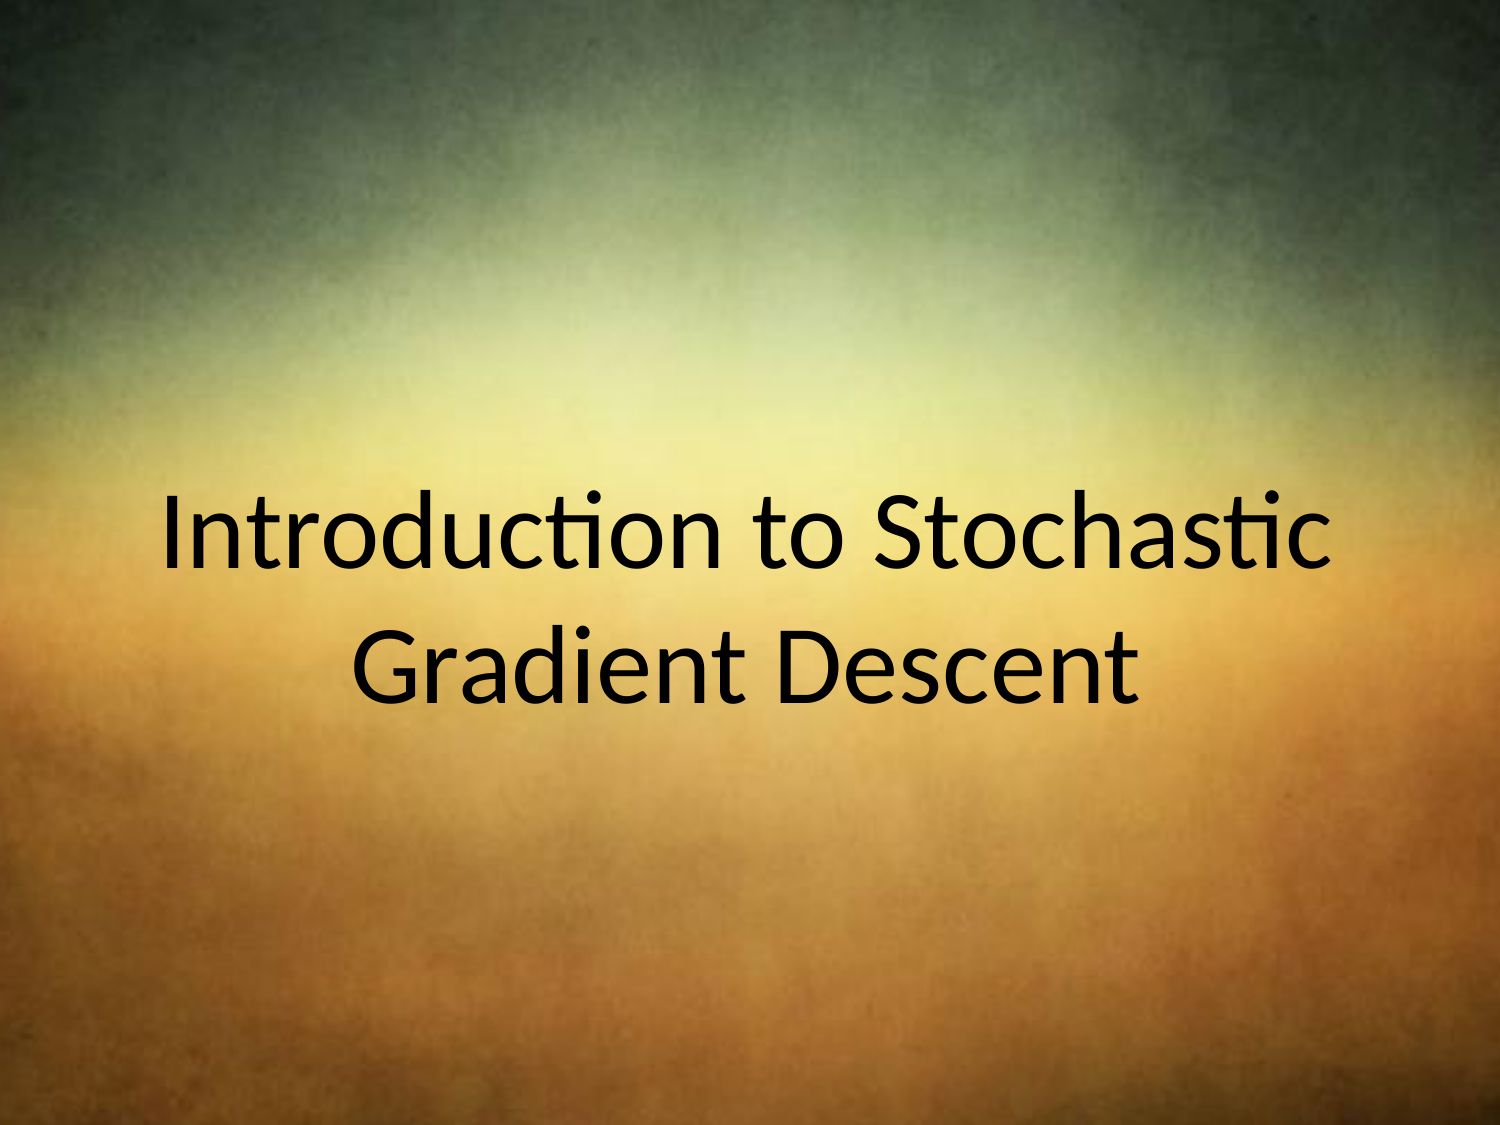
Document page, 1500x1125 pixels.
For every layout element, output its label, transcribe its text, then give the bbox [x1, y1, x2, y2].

picture [0, 0, 1500, 1125]
text_box Introduction to Stochastic Gradient Descent [0, 361, 1497, 775]
